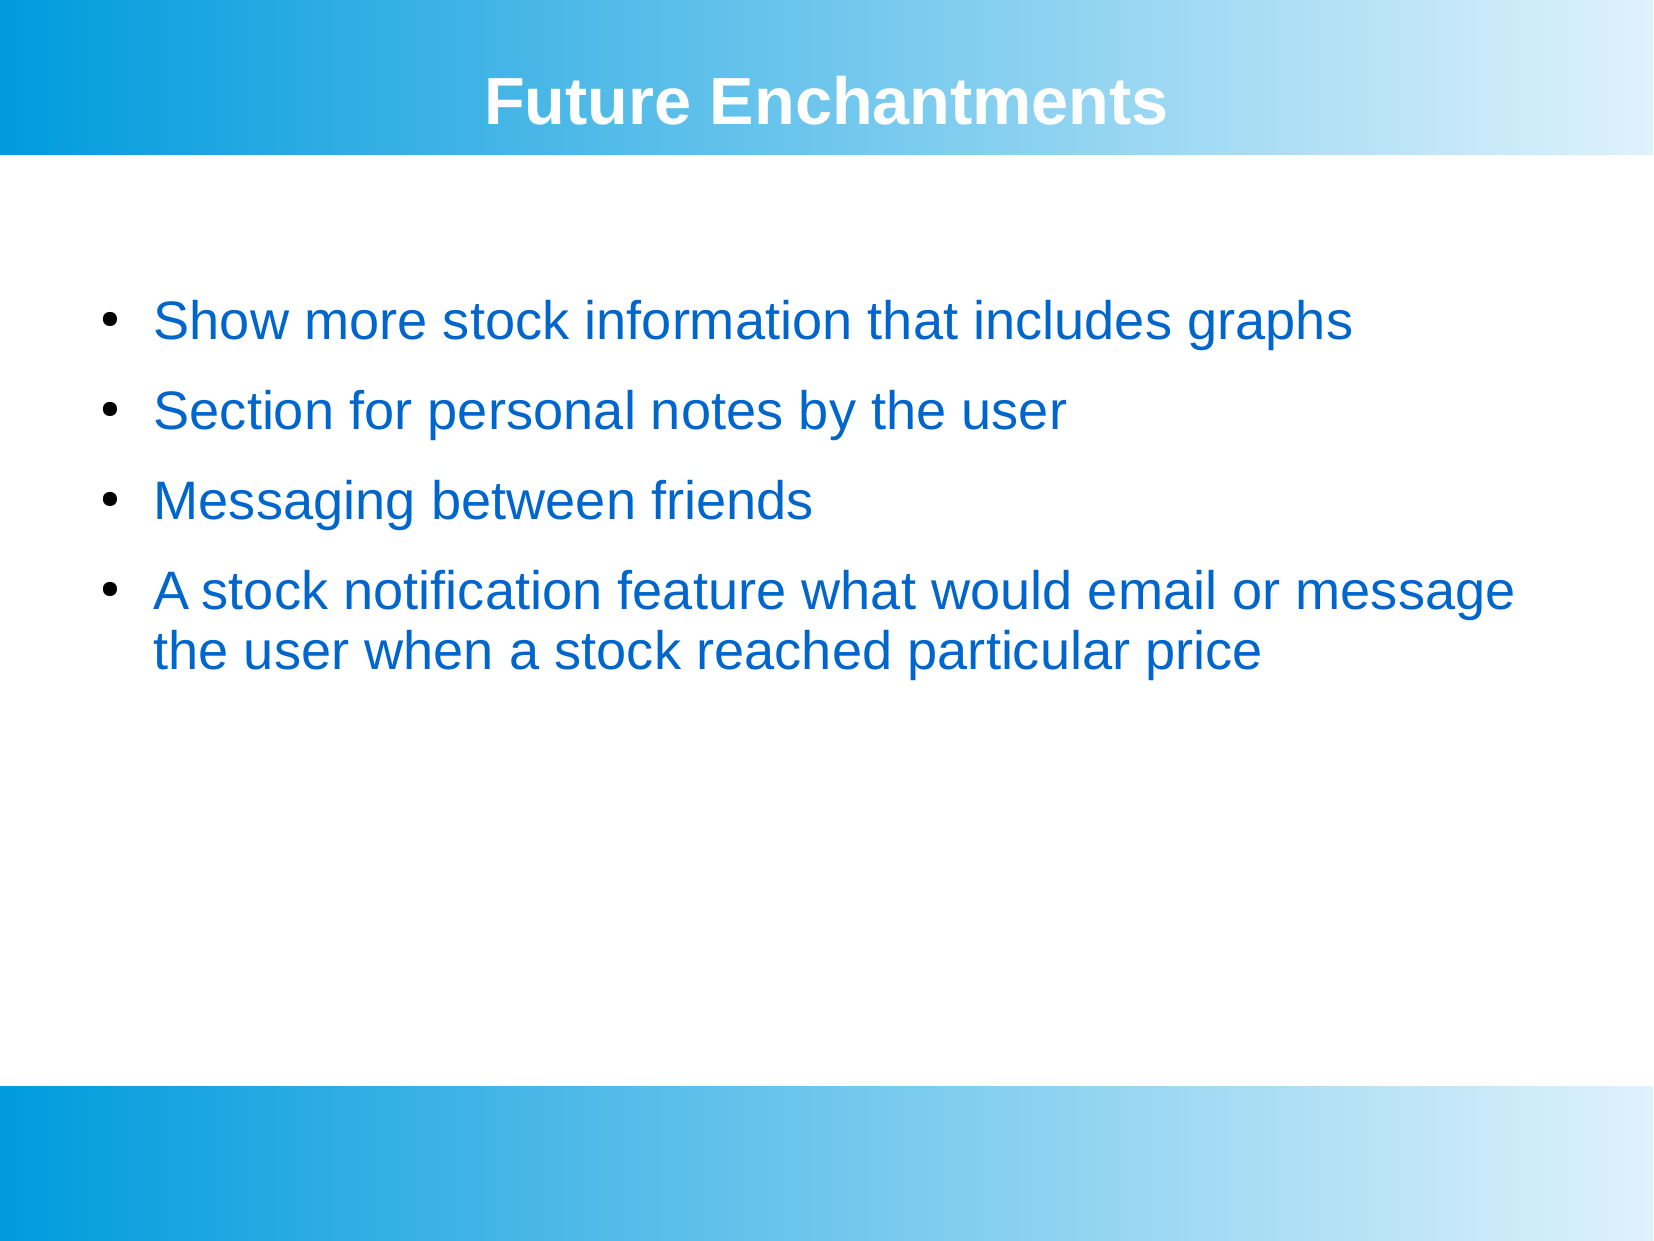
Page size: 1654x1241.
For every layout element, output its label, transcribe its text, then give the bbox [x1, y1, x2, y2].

list Show more stock information that includes graphs Section for personal notes by the user Messaging between friends A stock notification feature what would email or message the user when a stock reached particular price [82, 290, 1571, 1010]
title Future Enchantments [82, 49, 1571, 155]
